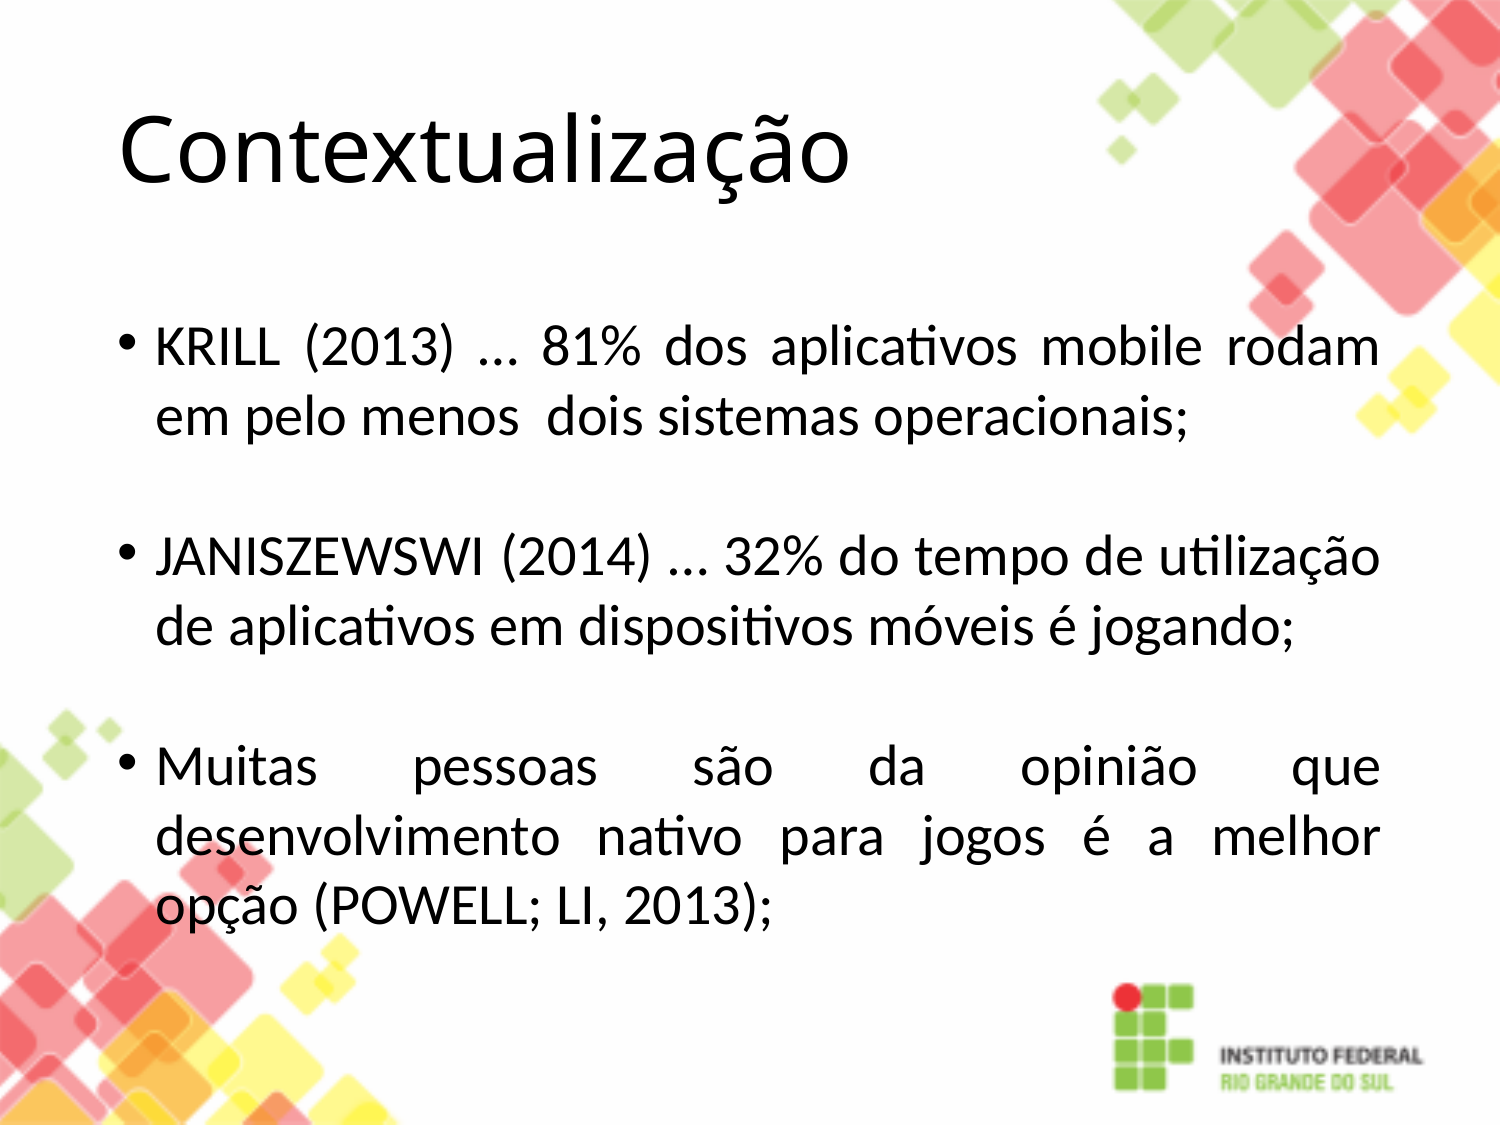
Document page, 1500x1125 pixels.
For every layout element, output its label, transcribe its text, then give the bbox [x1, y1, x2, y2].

text_box Contextualização [103, 59, 1397, 278]
text_box KRILL (2013) … 81% dos aplicativos mobile rodam em pelo menos dois sistemas operacionais; JANISZEWSWI (2014) … 32% do tempo de utilização de aplicativos em dispositivos móveis é jogando; Muitas pessoas são da opinião que desenvolvimento nativo para jogos é a melhor opção (POWELL; LI, 2013); [103, 299, 1397, 1014]
picture [0, 0, 1500, 1125]
